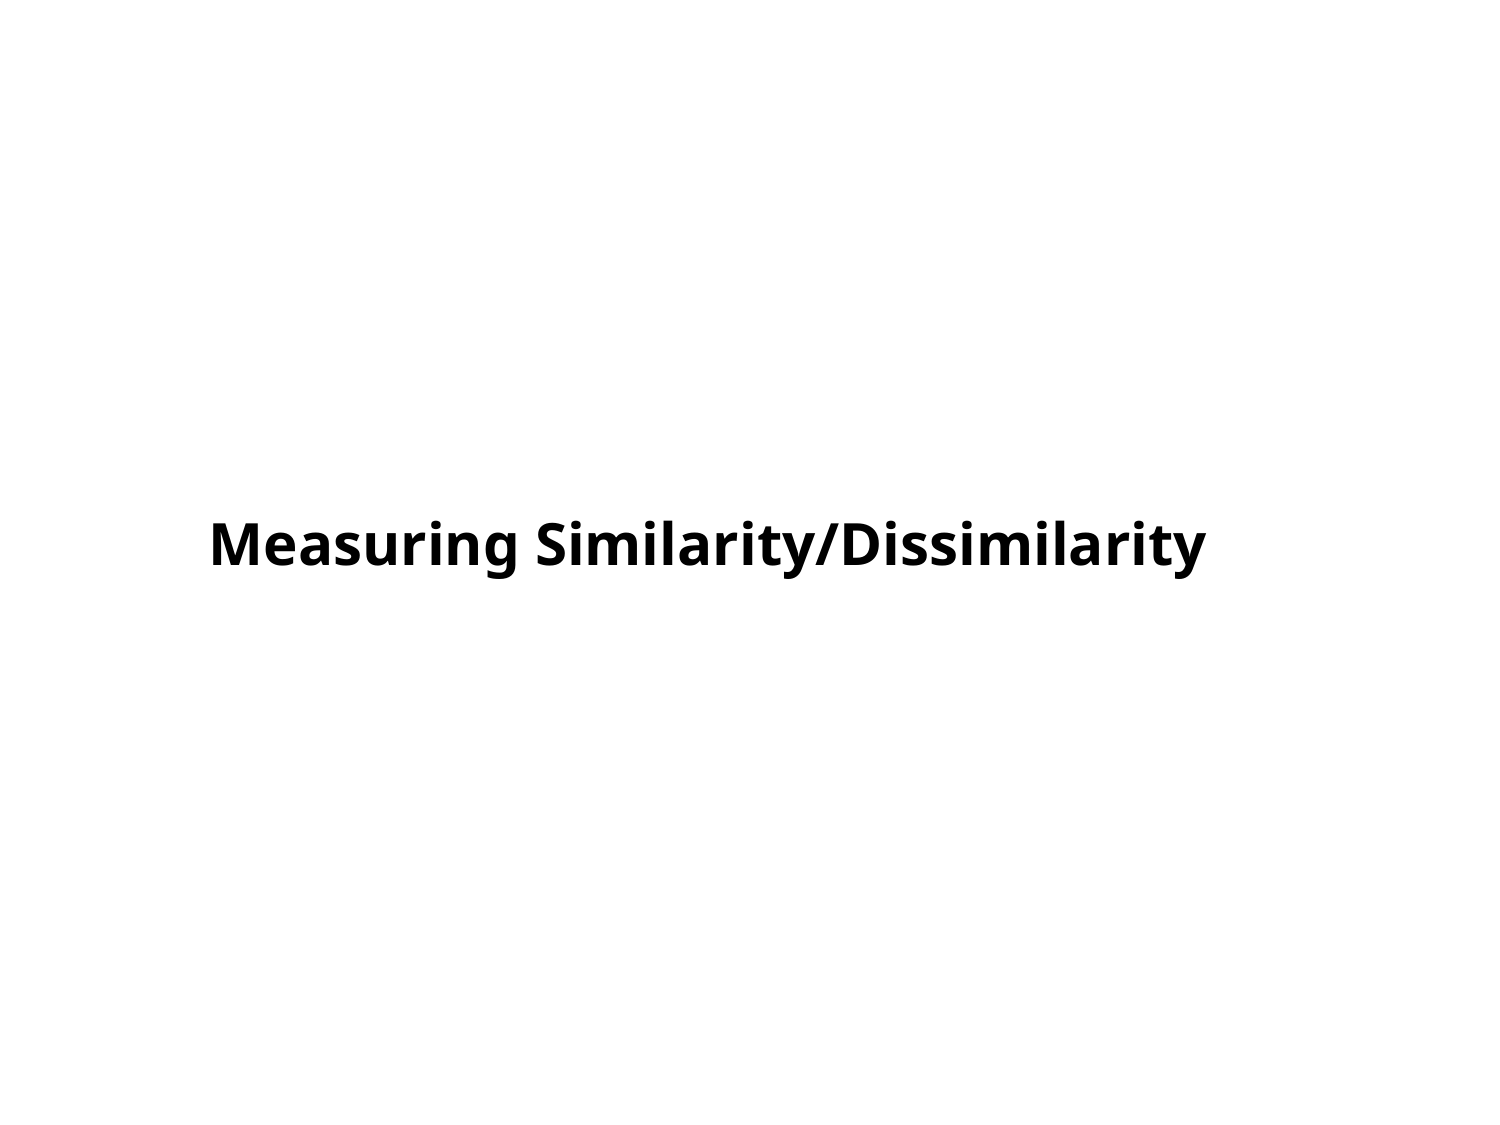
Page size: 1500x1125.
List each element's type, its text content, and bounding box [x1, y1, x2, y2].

list Measuring Similarity/Dissimilarity [37, 500, 1379, 612]
